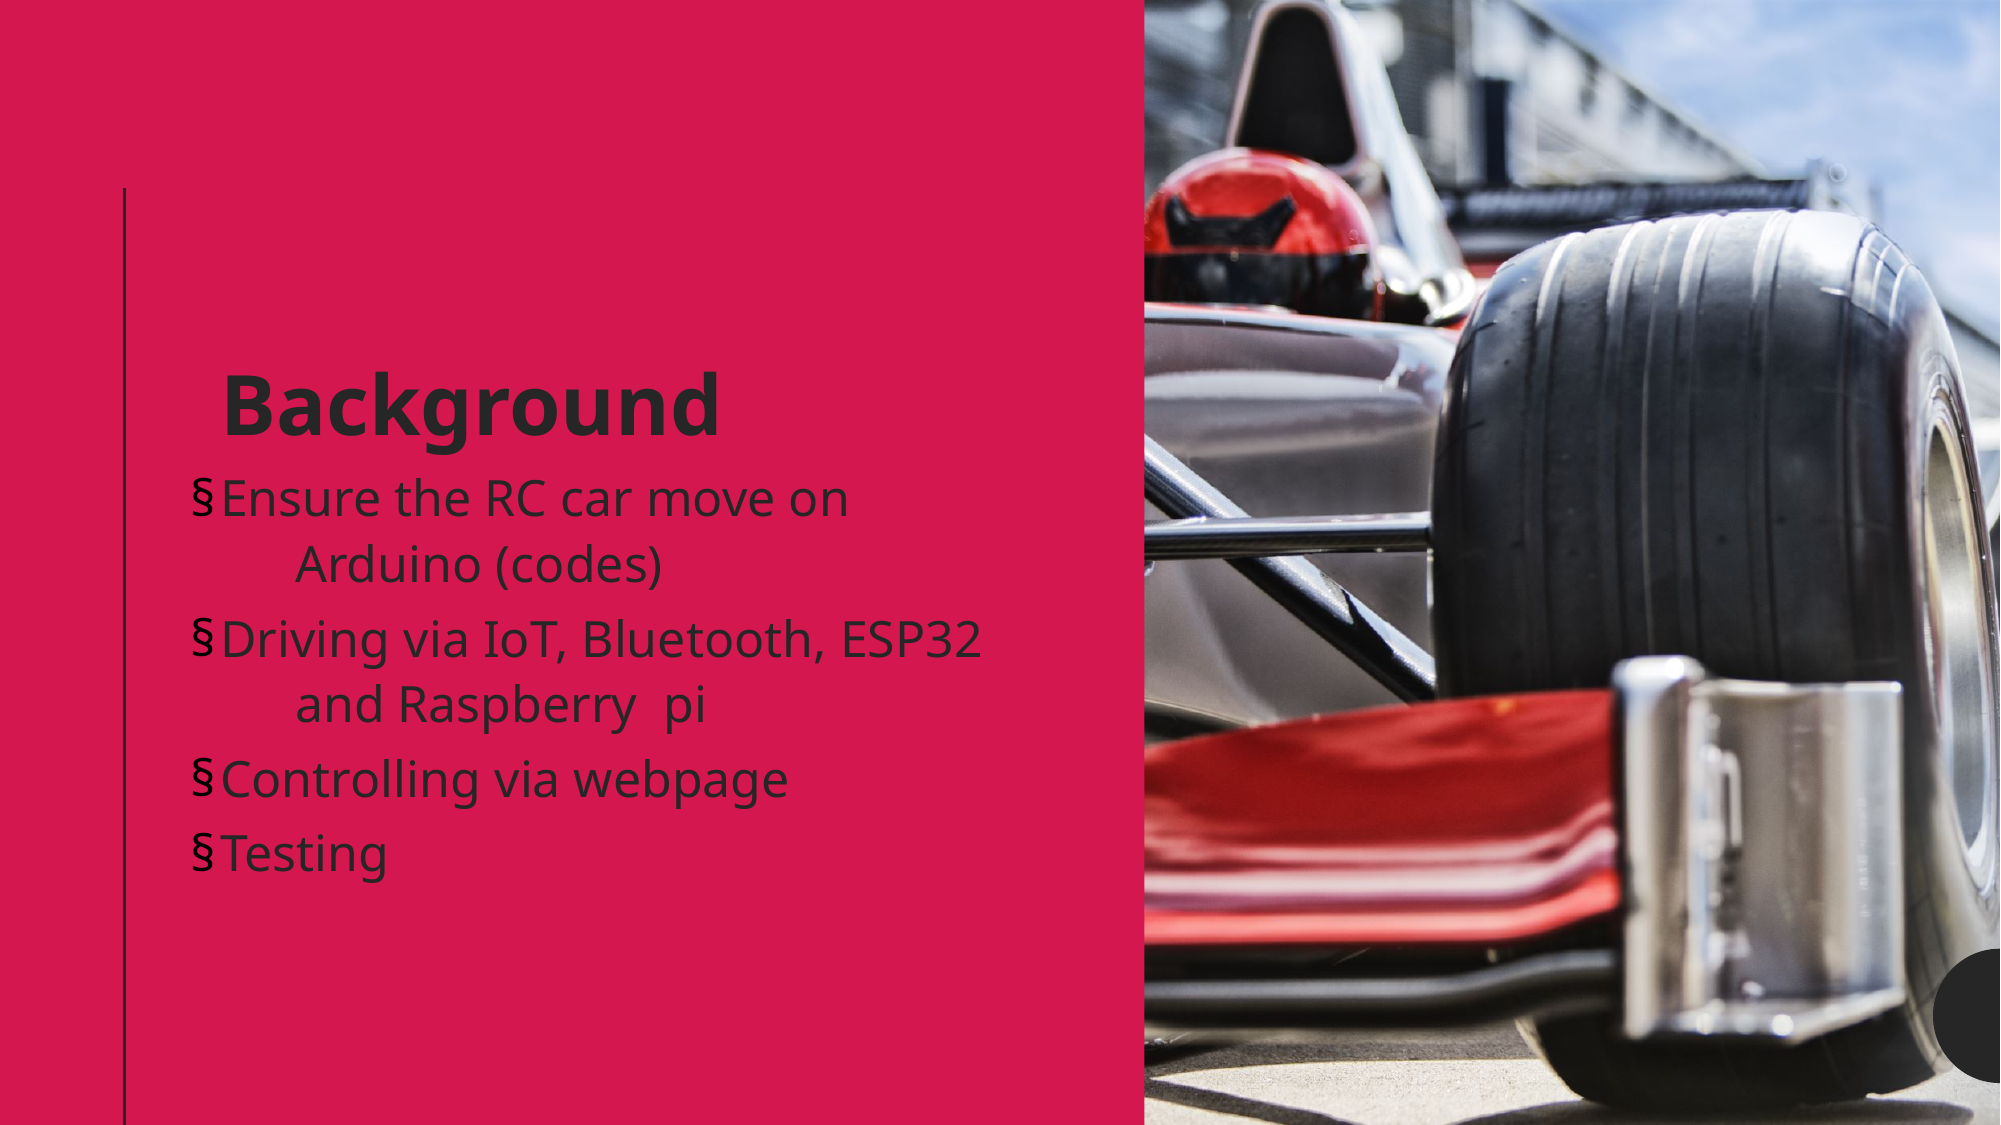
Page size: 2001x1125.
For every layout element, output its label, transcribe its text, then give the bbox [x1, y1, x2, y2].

text_box [1932, 948, 2000, 1084]
text_box Background Ensure the RC car move on Arduino (codes) Driving via IoT, Bluetooth, ESP32 and Raspberry pi Controlling via webpage Testing [175, 335, 1047, 949]
text_box [0, 0, 1144, 1125]
picture [1144, 0, 2000, 1125]
